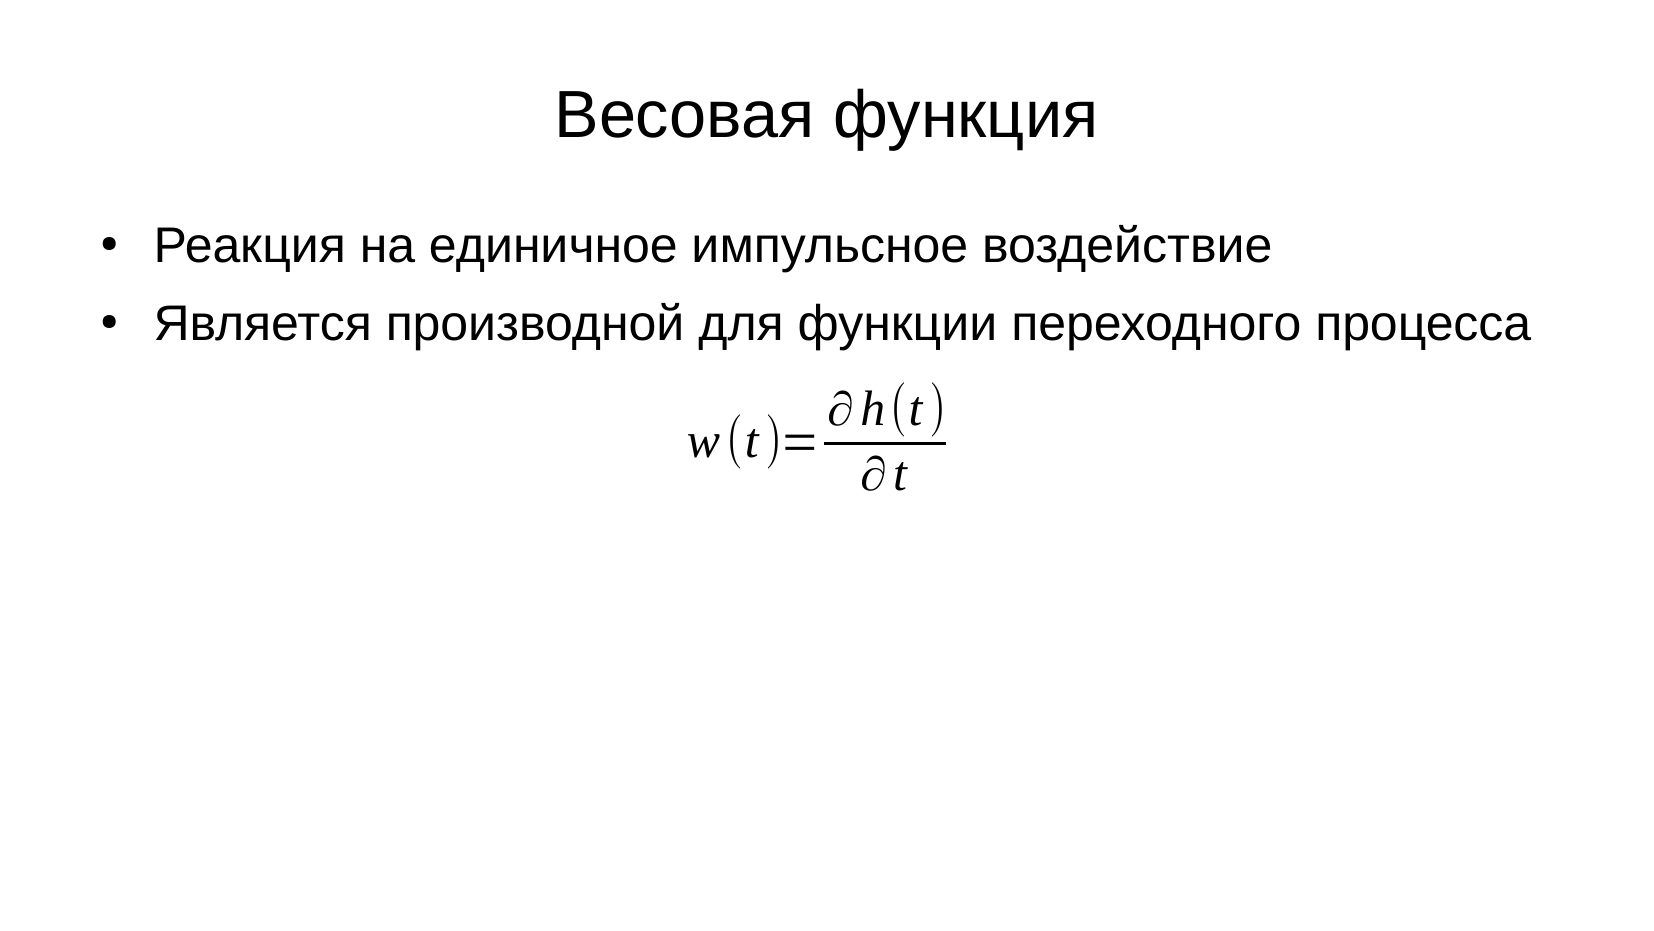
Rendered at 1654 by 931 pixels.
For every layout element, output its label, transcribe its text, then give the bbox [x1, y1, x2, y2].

title Весовая функция [82, 37, 1571, 193]
list Реакция на единичное импульсное воздействие Является производной для функции переходного процесса [82, 217, 1571, 758]
chart [679, 379, 955, 502]
